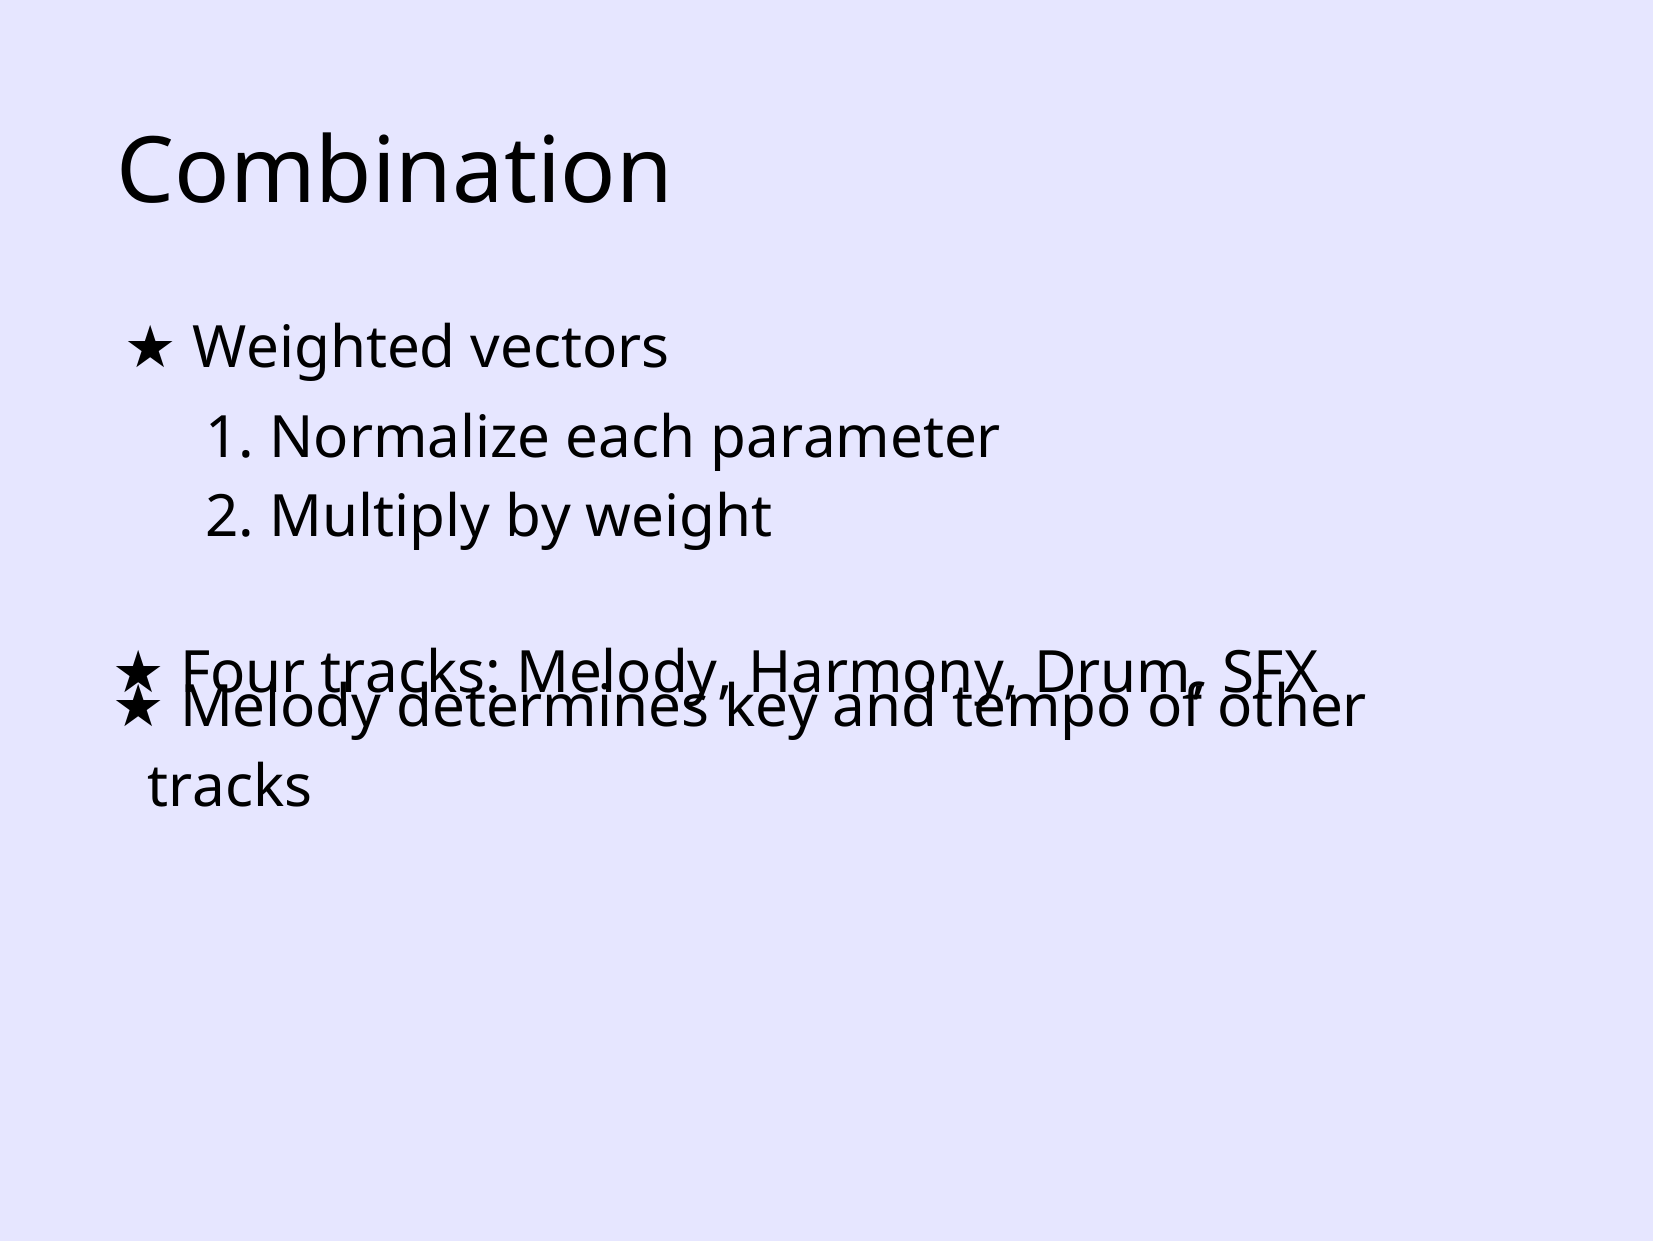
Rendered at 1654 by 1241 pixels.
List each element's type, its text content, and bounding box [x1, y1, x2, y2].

text_box ★ Melody determines key and tempo of other tracks [112, 694, 1501, 794]
text_box 1. Normalize each parameter 2. Multiply by weight [205, 375, 1013, 574]
text_box ★ Weighted vectors [124, 275, 1613, 376]
title Combination [116, 72, 1501, 263]
text_box ★ Four tracks: Melody, Harmony, Drum, SFX [112, 600, 1601, 700]
